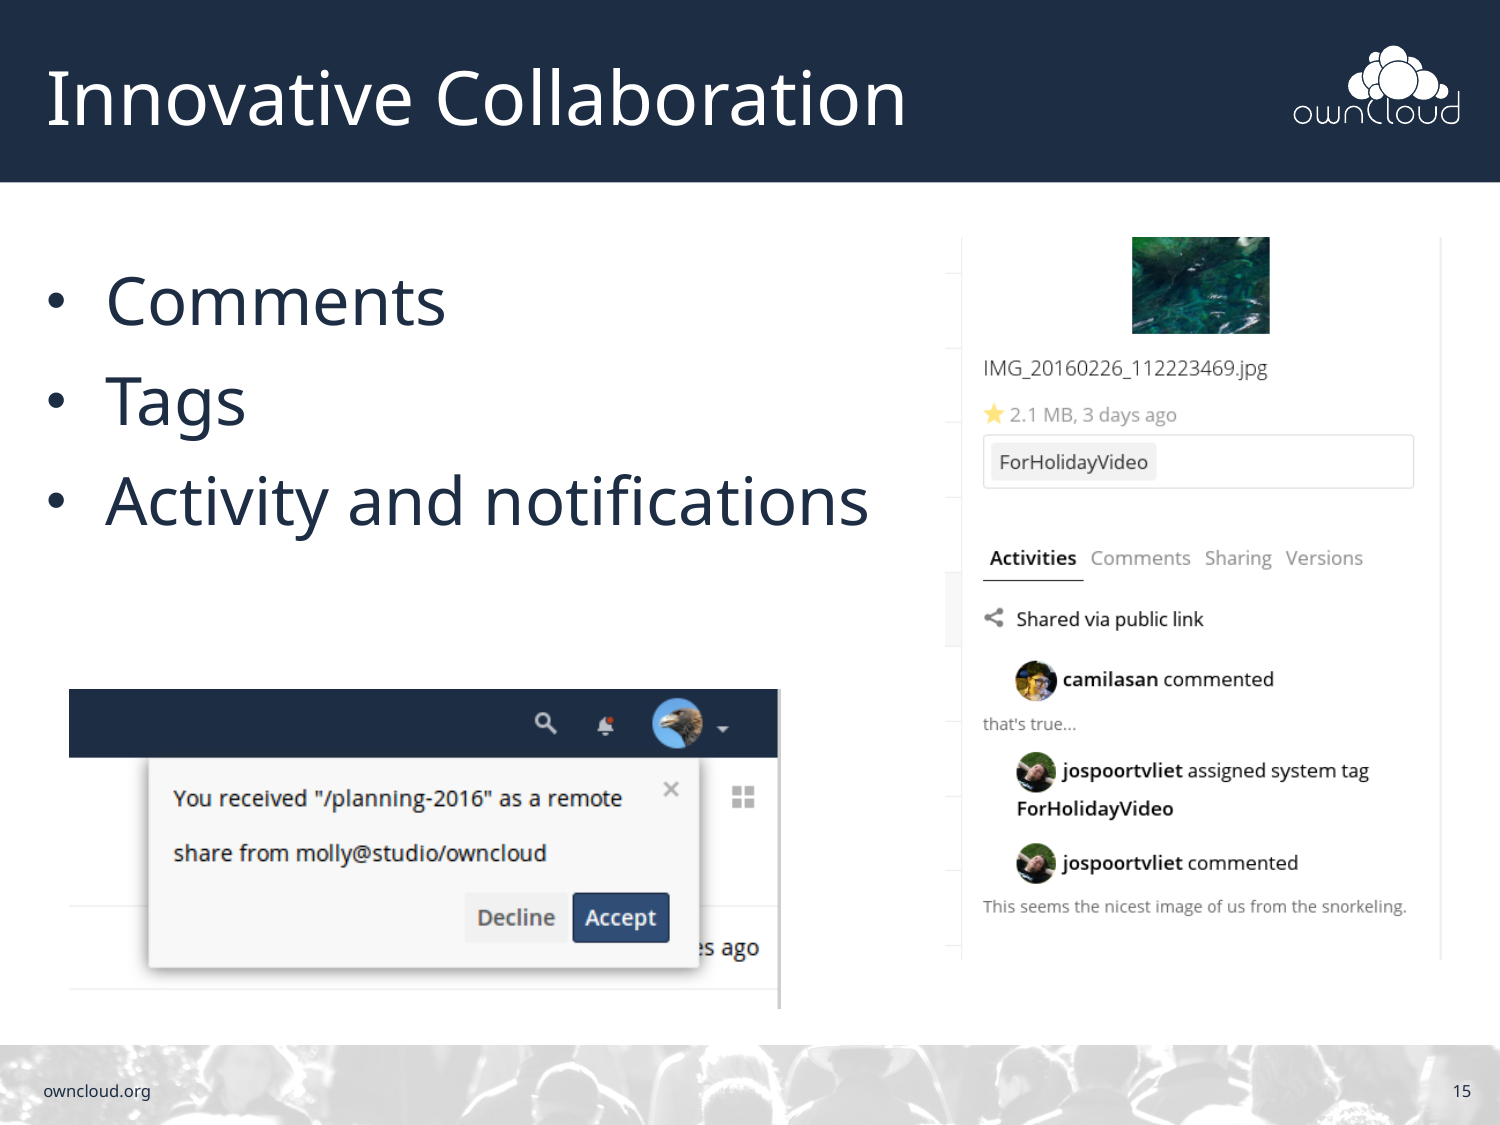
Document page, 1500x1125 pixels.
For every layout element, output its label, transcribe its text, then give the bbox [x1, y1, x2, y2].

picture [69, 689, 781, 1009]
picture [945, 237, 1442, 961]
title Innovative Collaboration [46, 5, 1258, 187]
list Comments Tags Activity and notifications [46, 254, 1465, 1026]
picture [0, 1045, 1500, 1125]
